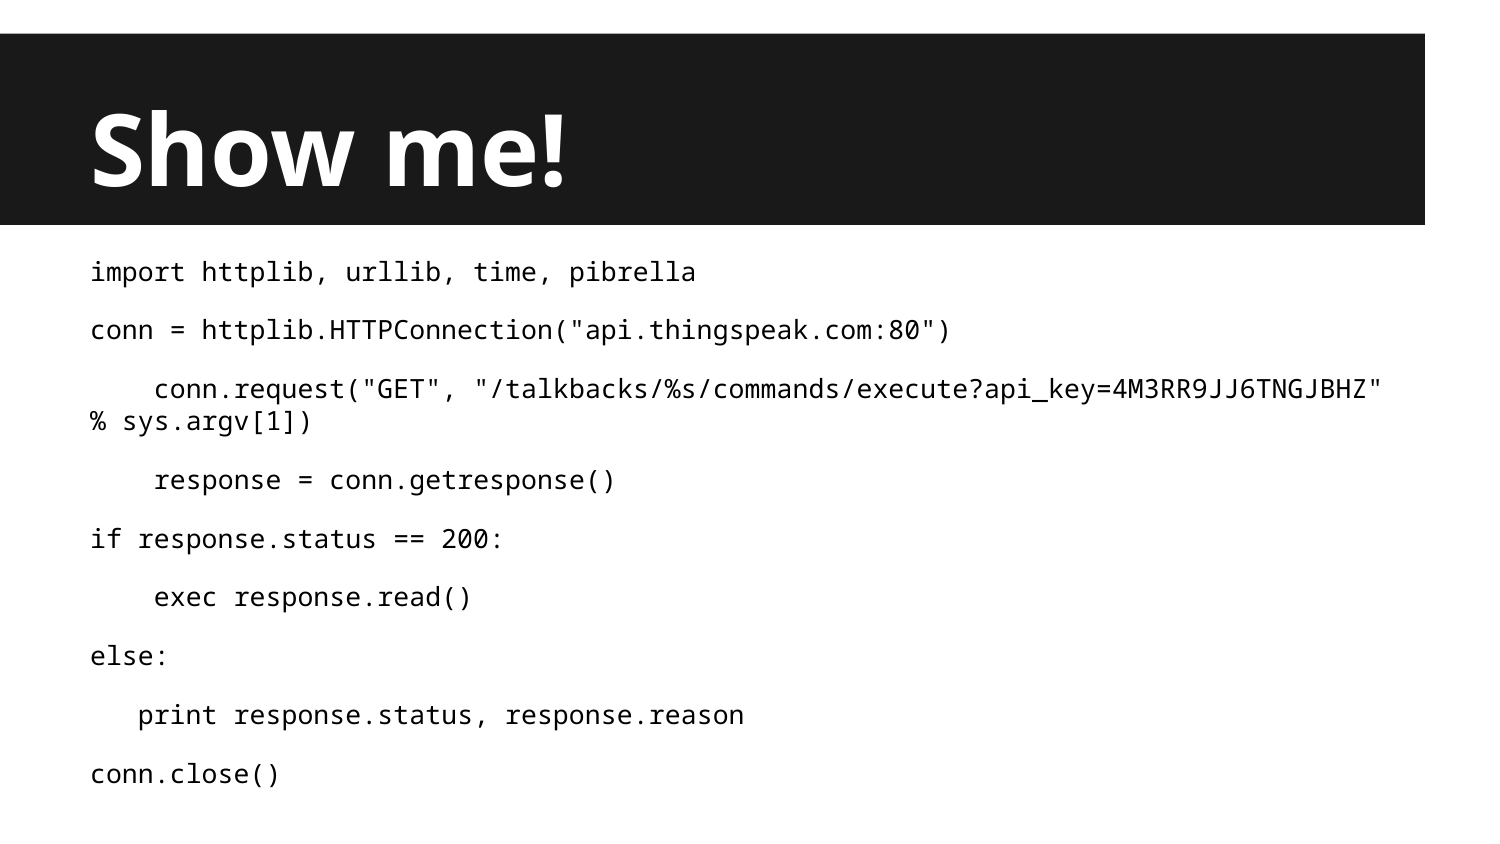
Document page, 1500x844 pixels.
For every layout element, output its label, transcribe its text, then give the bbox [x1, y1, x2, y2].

title Show me! [75, 33, 1425, 221]
list import httplib, urllib, time, pibrella conn = httplib.HTTPConnection("api.thingspeak.com:80") conn.request("GET", "/talkbacks/%s/commands/execute?api_key=4M3RR9JJ6TNGJBHZ" % sys.argv[1]) response = conn.getresponse() if response.status == 200: exec response.read() else: print response.status, response.reason conn.close() [75, 239, 1425, 808]
